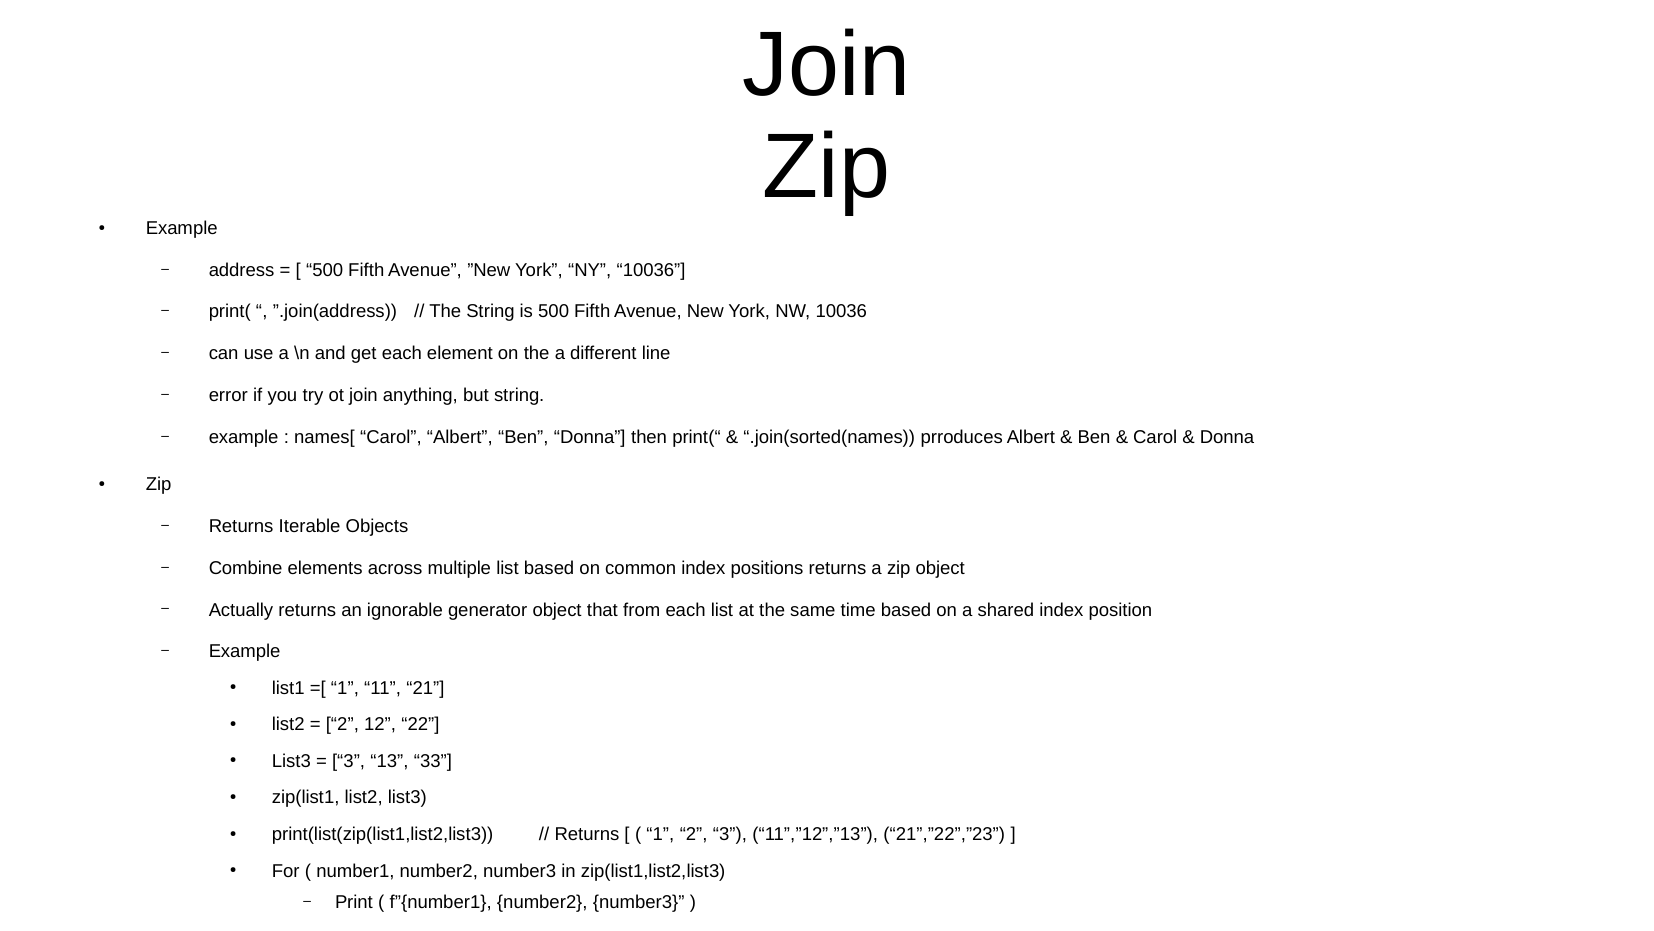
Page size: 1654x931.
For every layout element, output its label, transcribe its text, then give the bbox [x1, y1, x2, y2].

title Join Zip [82, 12, 1571, 217]
list Example address = [ “500 Fifth Avenue”, ”New York”, “NY”, “10036”] print( “, ”.join(address)) // The String is 500 Fifth Avenue, New York, NW, 10036 can use a \n and get each element on the a different line error if you try ot join anything, but string. example : names[ “Carol”, “Albert”, “Ben”, “Donna”] then print(“ & “.join(sorted(names)) prroduces Albert & Ben & Carol & Donna Zip Returns Iterable Objects Combine elements across multiple list based on common index positions returns a zip object Actually returns an ignorable generator object that from each list at the same time based on a shared index position Example list1 =[ “1”, “11”, “21”] list2 = [“2”, 12”, “22”] List3 = [“3”, “13”, “33”] zip(list1, list2, list3) print(list(zip(list1,list2,list3)) // Returns [ ( “1”, “2”, “3”), (“11”,”12”,”13”), (“21”,”22”,”23”) ] For ( number1, number2, number3 in zip(list1,list2,list3) Print ( f”{number1}, {number2}, {number3}” ) [82, 217, 1591, 916]
